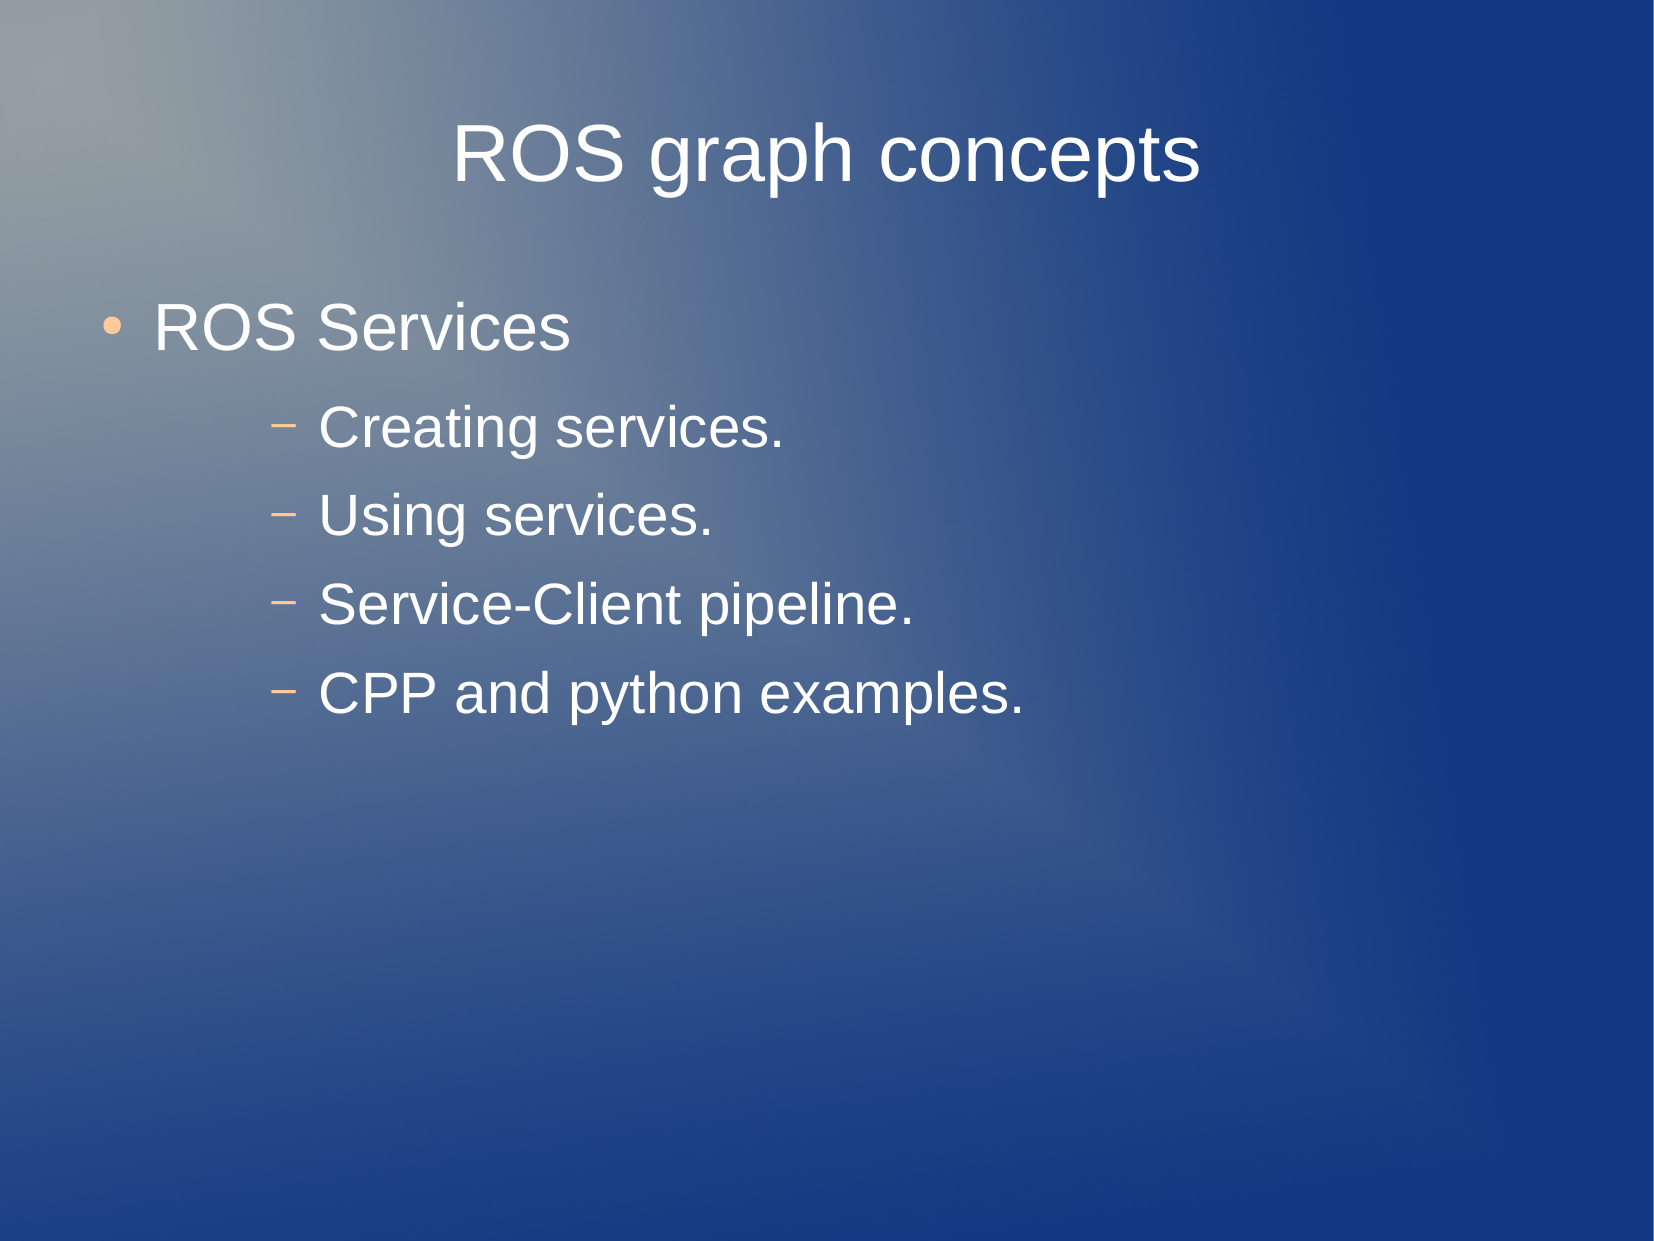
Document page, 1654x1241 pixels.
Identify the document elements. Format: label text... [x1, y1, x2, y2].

list ROS Services Creating services. Using services. Service-Client pipeline. CPP and python examples. [82, 290, 1571, 1010]
picture [0, 0, 1654, 1241]
title ROS graph concepts [82, 49, 1571, 257]
